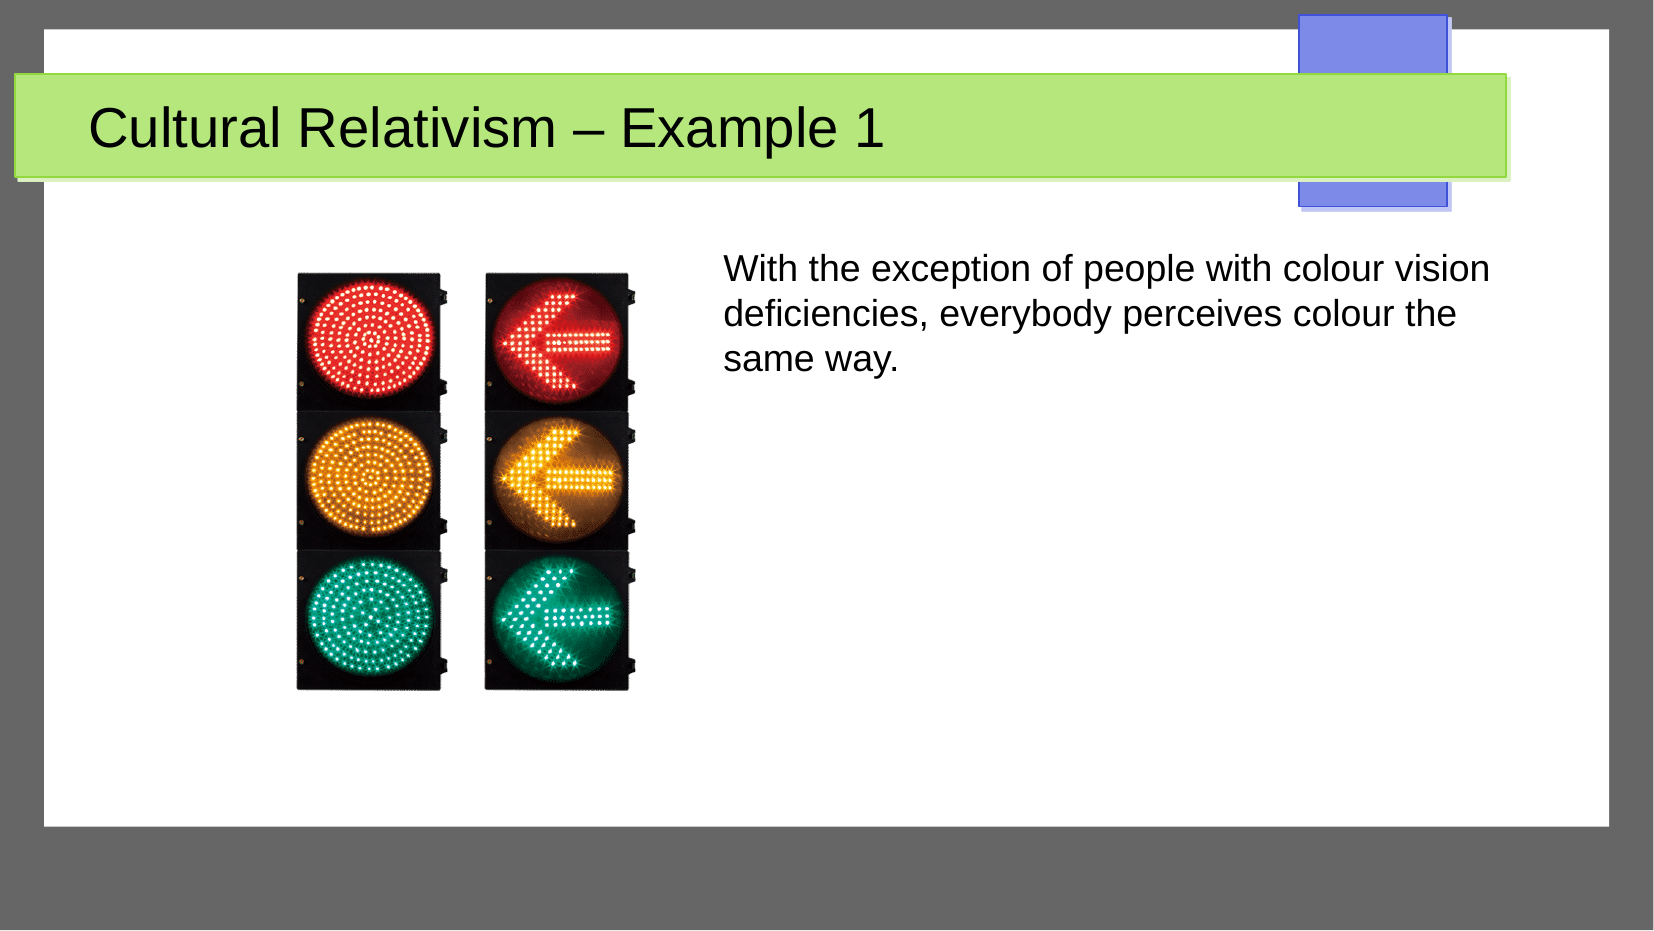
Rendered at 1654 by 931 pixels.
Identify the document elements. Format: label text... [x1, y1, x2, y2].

text_box With the exception of people with colour vision deficiencies, everybody perceives colour the same way. [708, 236, 1506, 739]
text_box Cultural Relativism – Example 1 [88, 73, 1506, 178]
picture [88, 206, 837, 768]
